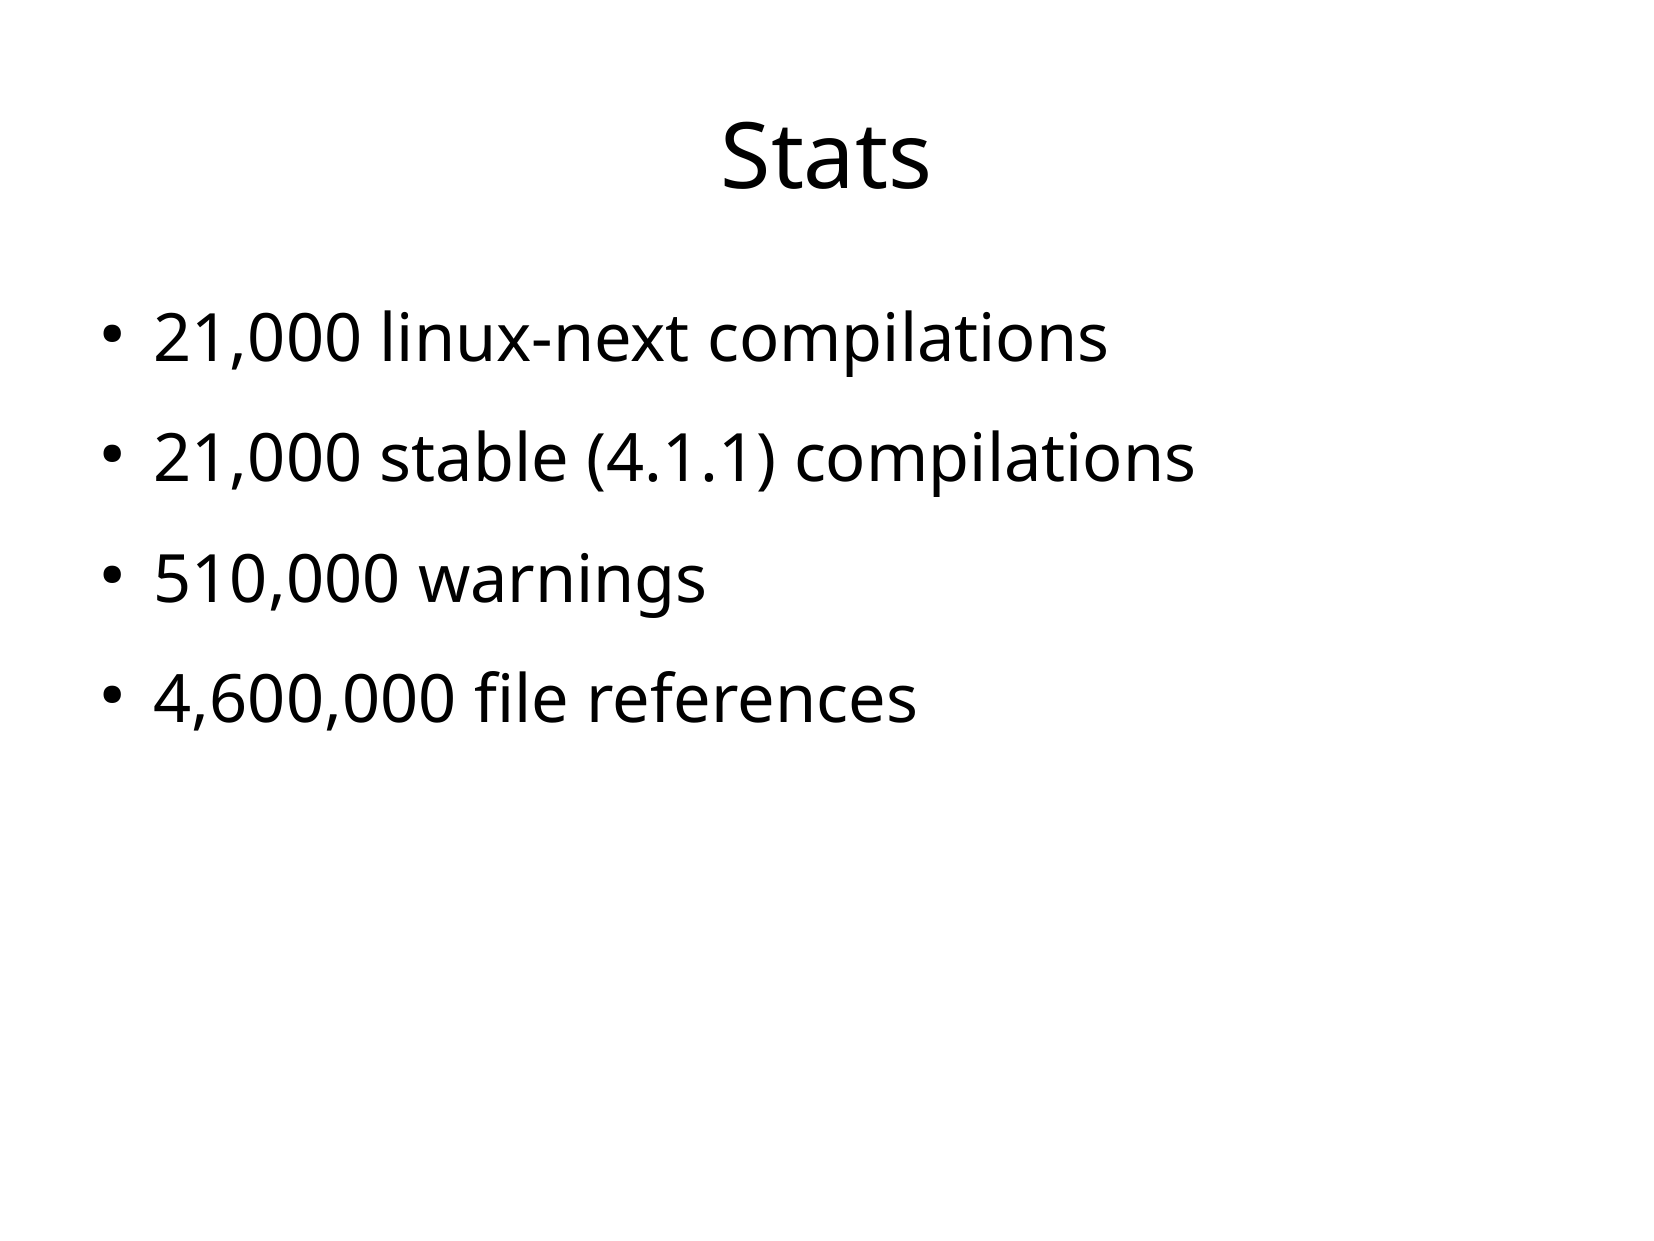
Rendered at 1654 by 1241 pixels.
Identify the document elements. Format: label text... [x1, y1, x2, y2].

title Stats [82, 49, 1571, 257]
list 21,000 linux-next compilations 21,000 stable (4.1.1) compilations 510,000 warnings 4,600,000 file references [82, 290, 1571, 1010]
